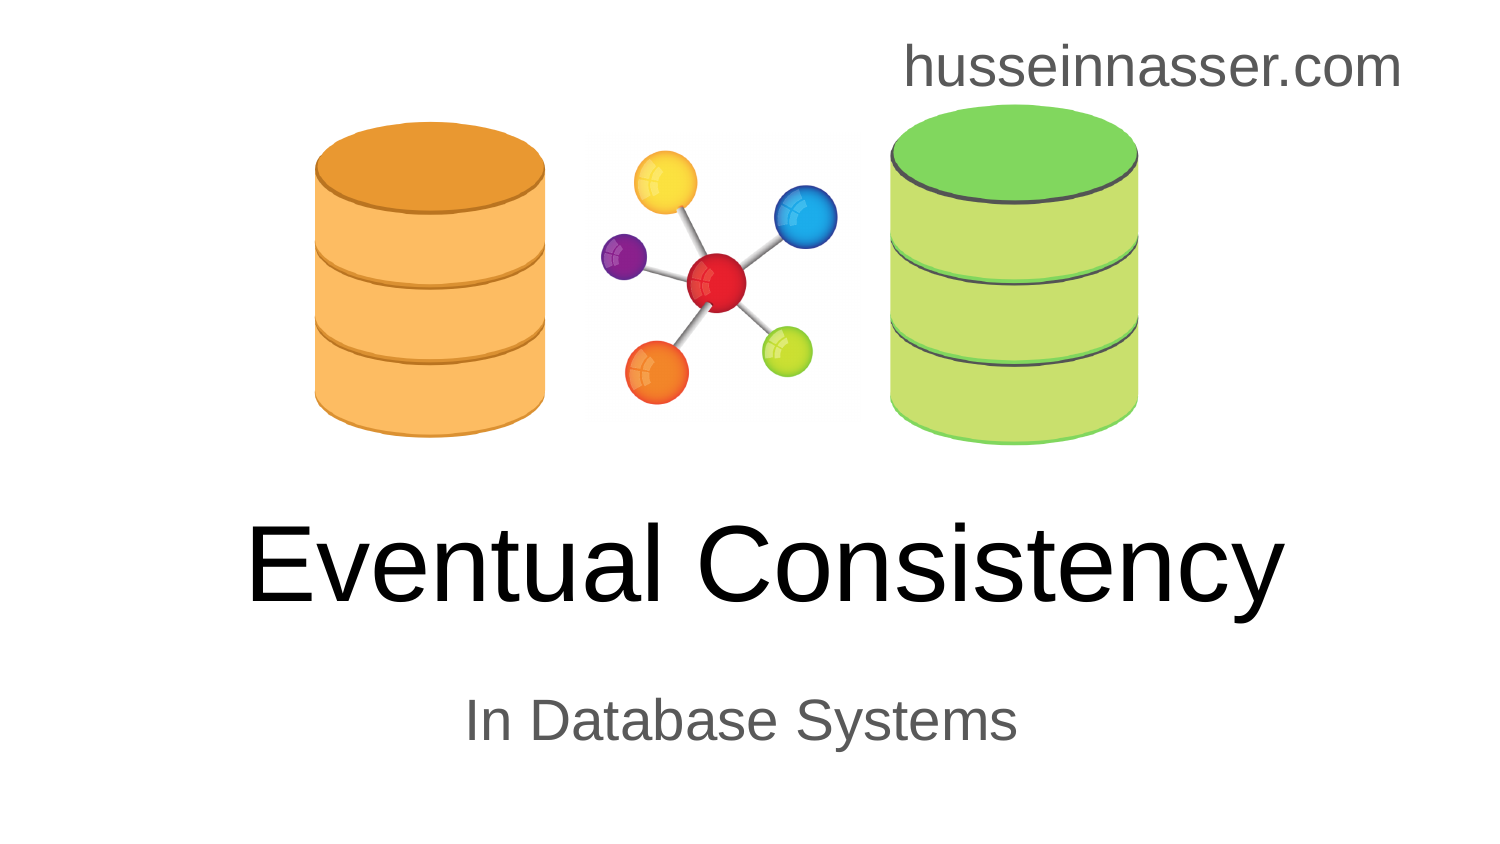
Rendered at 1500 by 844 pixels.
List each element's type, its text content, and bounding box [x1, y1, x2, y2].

subtitle husseinnasser.com [625, 12, 1500, 202]
picture [872, 202, 1164, 453]
picture [585, 132, 861, 422]
picture [292, 114, 561, 453]
subtitle In Database Systems [43, 666, 1442, 844]
title Eventual Consistency [163, 435, 1367, 639]
